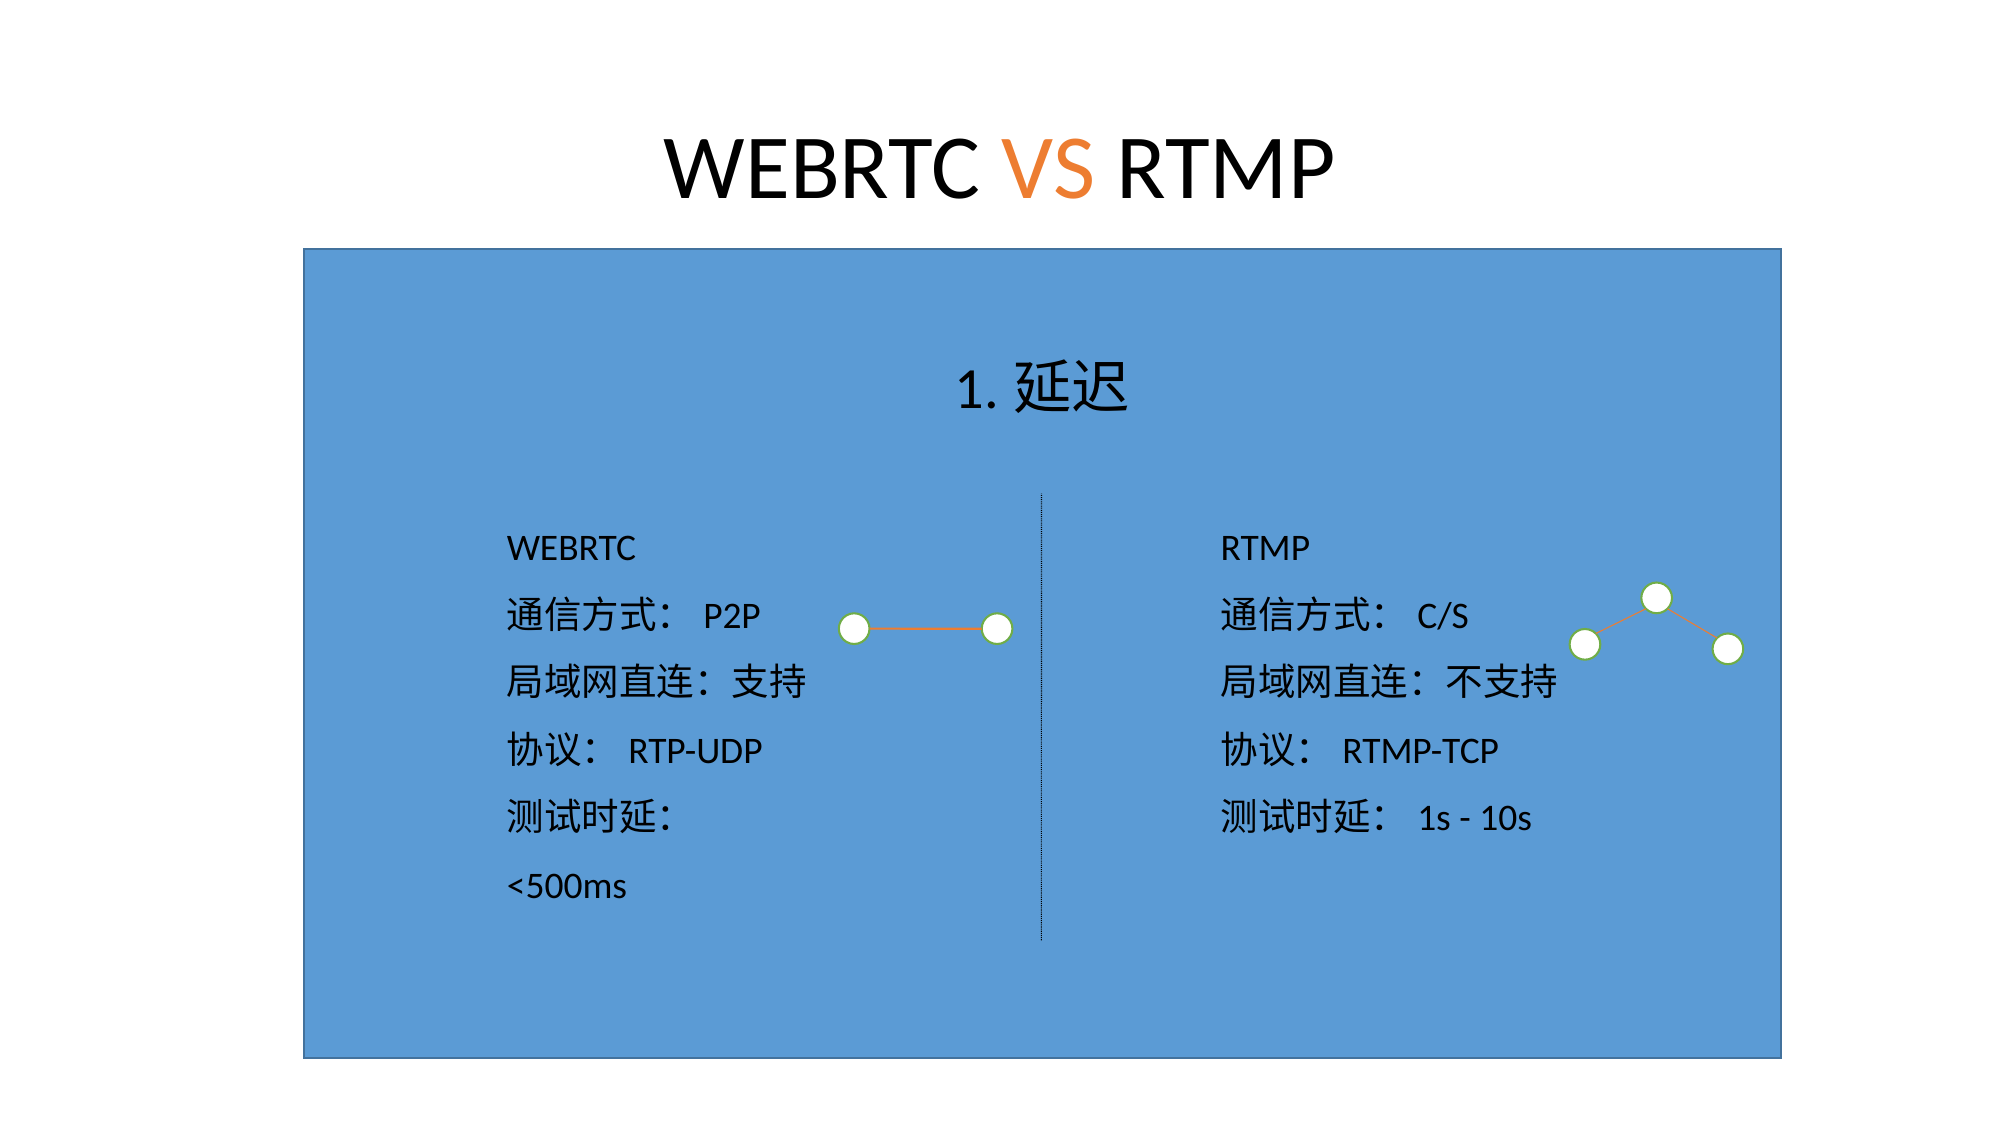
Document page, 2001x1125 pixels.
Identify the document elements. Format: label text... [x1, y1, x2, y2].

text_box RTMP 通信方式：C/S 局域网直连：不支持 协议：RTMP-TCP 测试时延：1s - 10s [1205, 493, 1582, 846]
text_box [303, 278, 1782, 1058]
text_box WEBRTC 通信方式：P2P 局域网直连：支持 协议：RTP-UDP 测试时延：<500ms [492, 493, 837, 981]
text_box 1.延迟 [940, 342, 1145, 428]
title WEBRTC VS RTMP [137, 59, 1863, 278]
